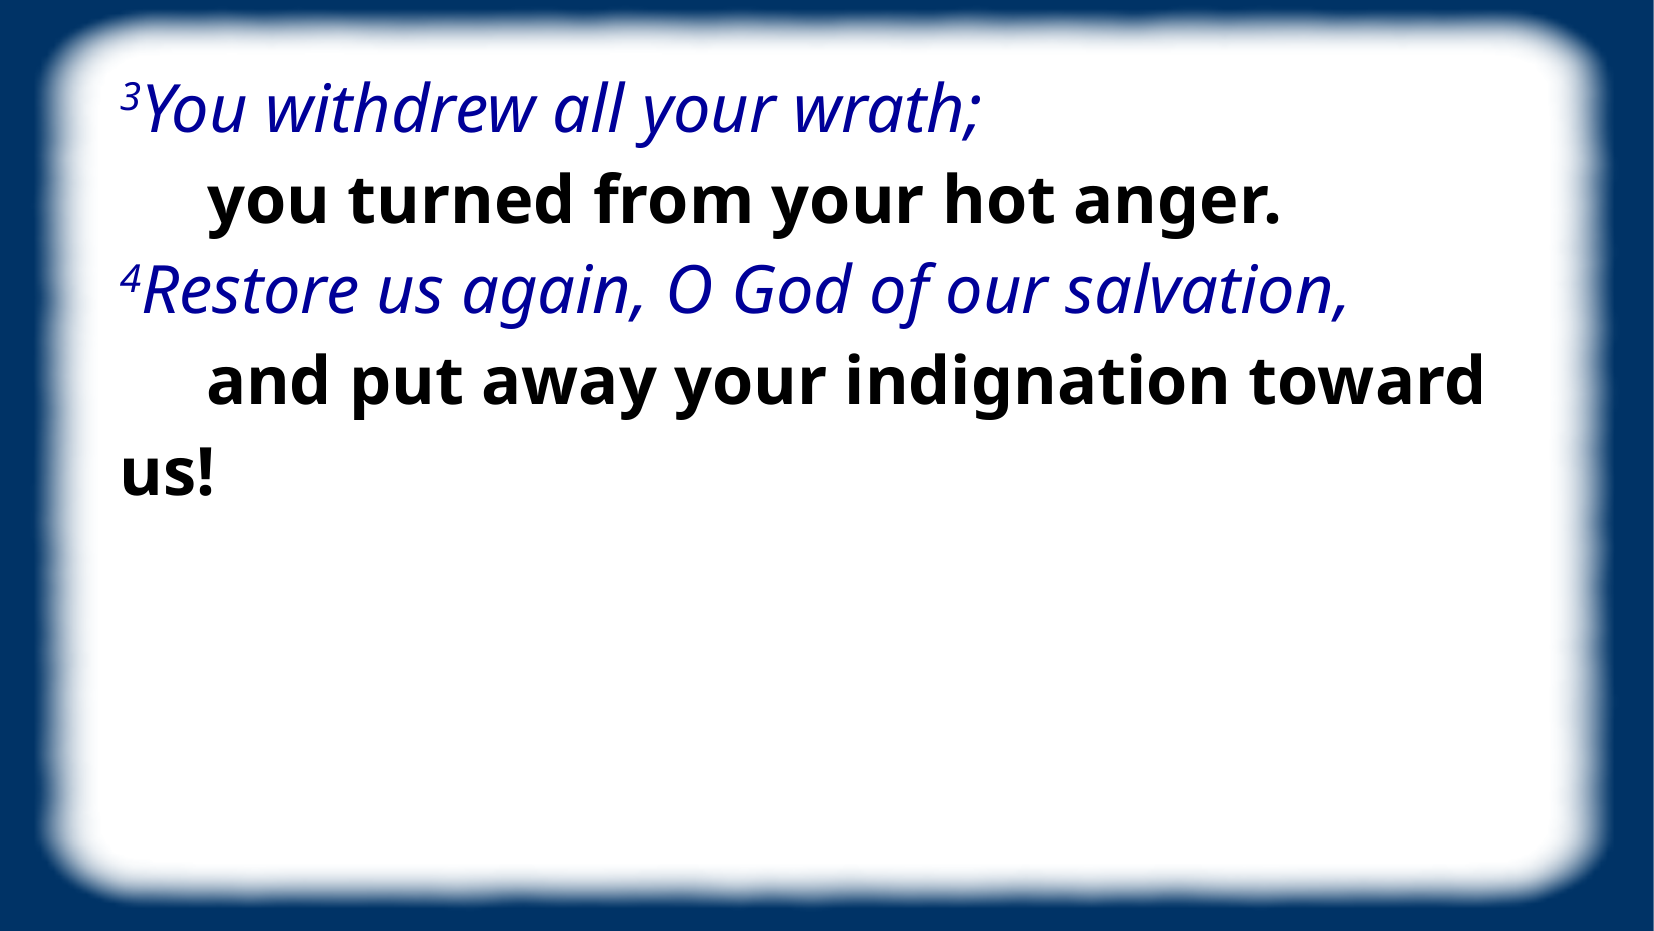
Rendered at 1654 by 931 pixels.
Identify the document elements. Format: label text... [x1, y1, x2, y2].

text_box 3You withdrew all your wrath; you turned from your hot anger. 4Restore us again, O God of our salvation, and put away your indignation toward us! [105, 53, 1561, 466]
picture [0, 0, 1654, 931]
